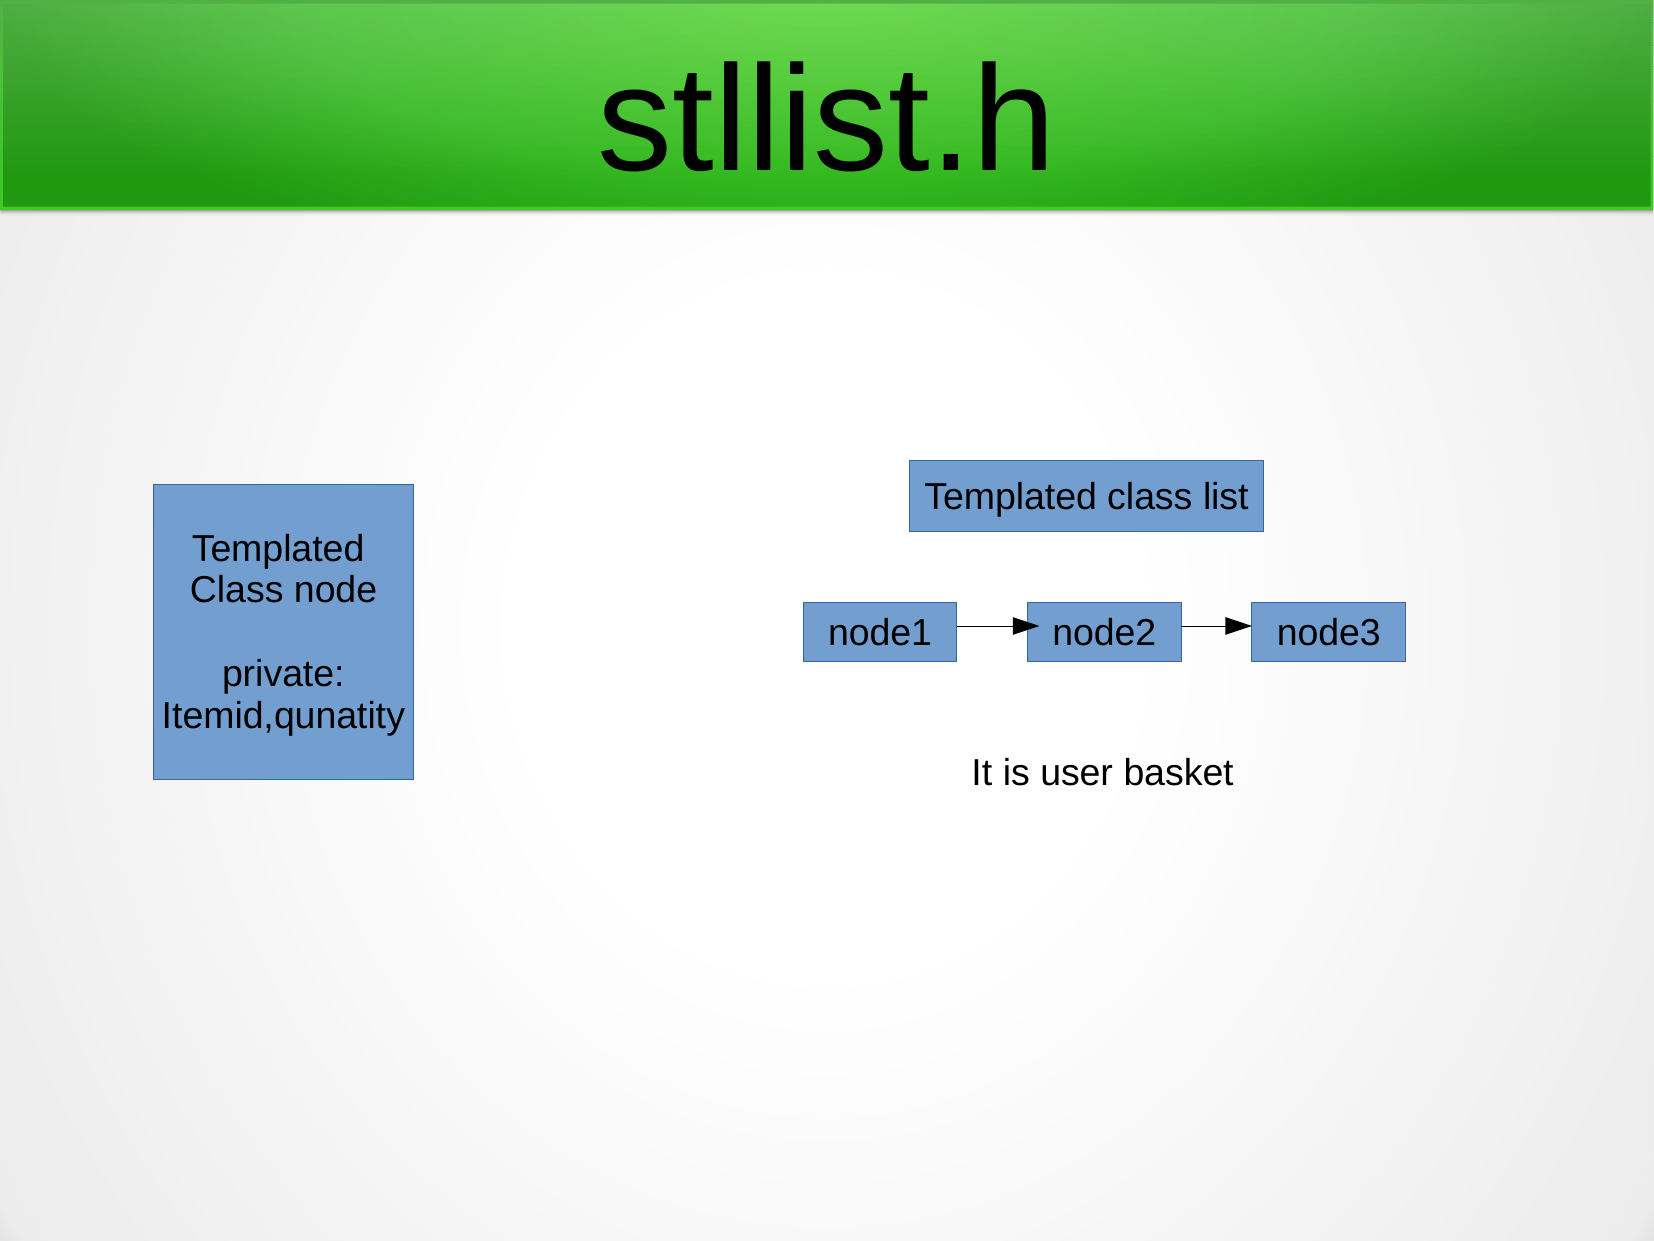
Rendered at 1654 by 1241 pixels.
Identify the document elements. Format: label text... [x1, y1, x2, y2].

text_box Templated Class node private: Itemid,qunatity [153, 484, 414, 780]
title stllist.h [82, 34, 1571, 202]
text_box node3 [1251, 602, 1406, 662]
text_box node2 [1027, 602, 1182, 662]
text_box node1 [803, 602, 957, 662]
text_box It is user basket [956, 744, 1347, 801]
text_box Templated class list [909, 460, 1264, 532]
